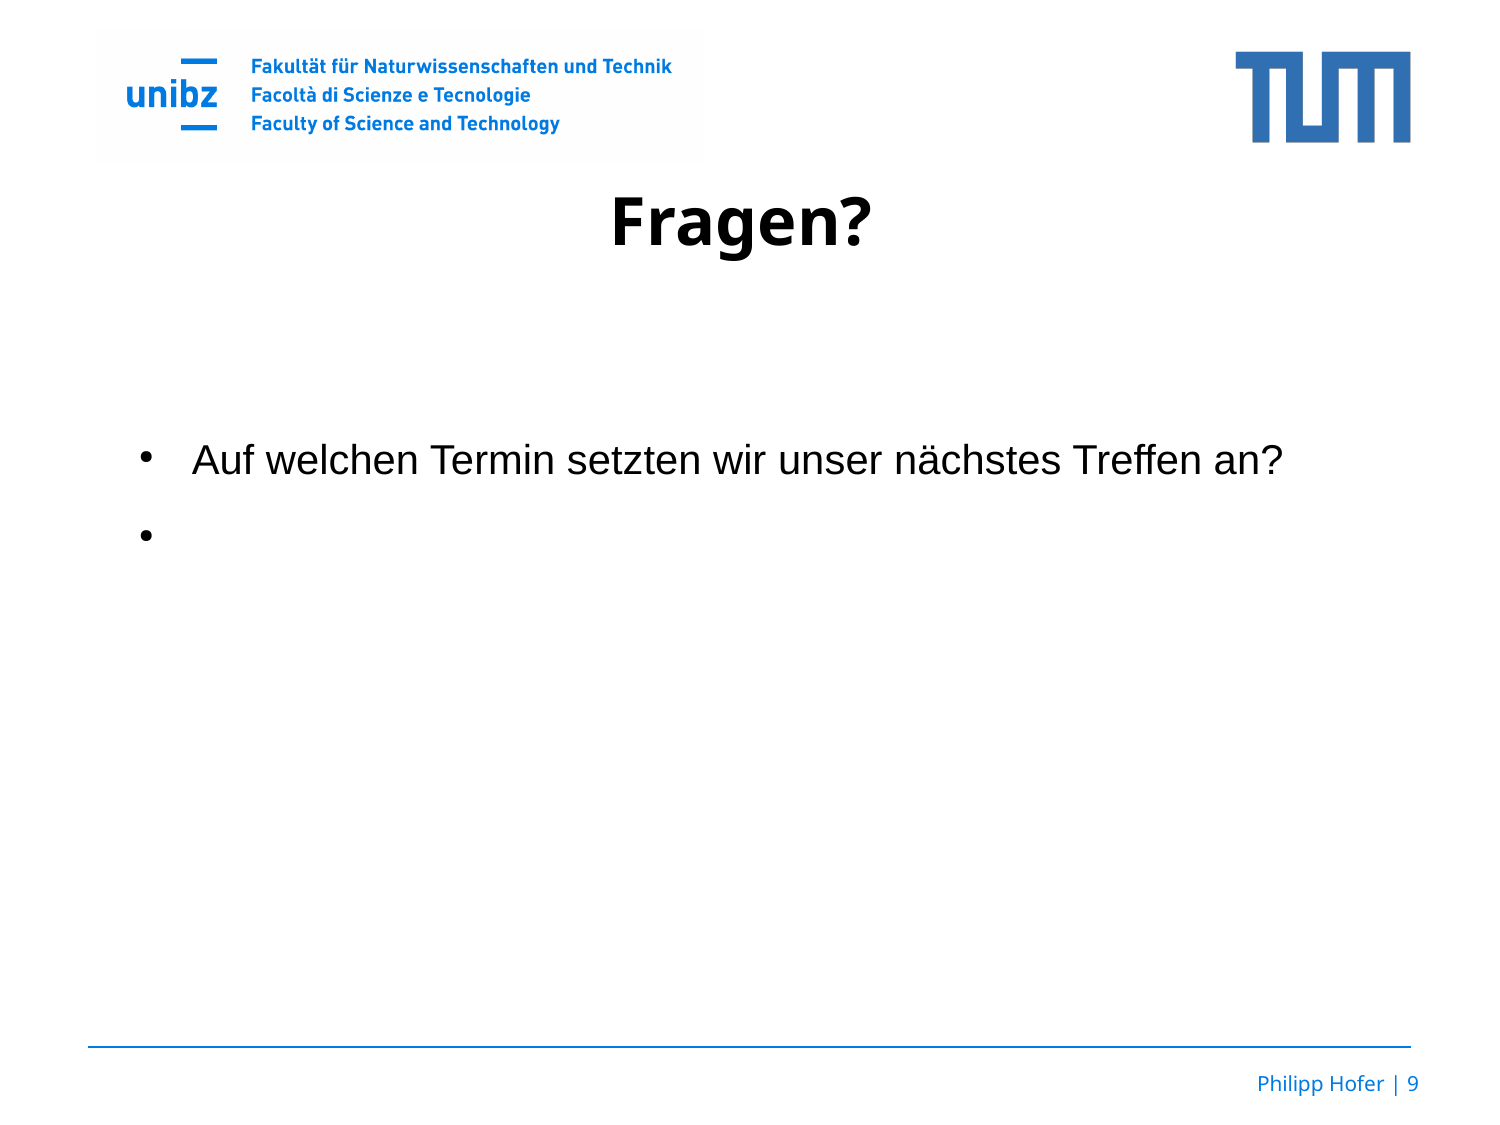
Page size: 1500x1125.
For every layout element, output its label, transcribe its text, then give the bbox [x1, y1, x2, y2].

picture [97, 28, 703, 164]
text_box Auf welchen Termin setzten wir unser nächstes Treffen an? [106, 425, 1374, 1125]
text_box Fragen? [103, 137, 1397, 300]
picture [1145, 0, 1500, 233]
